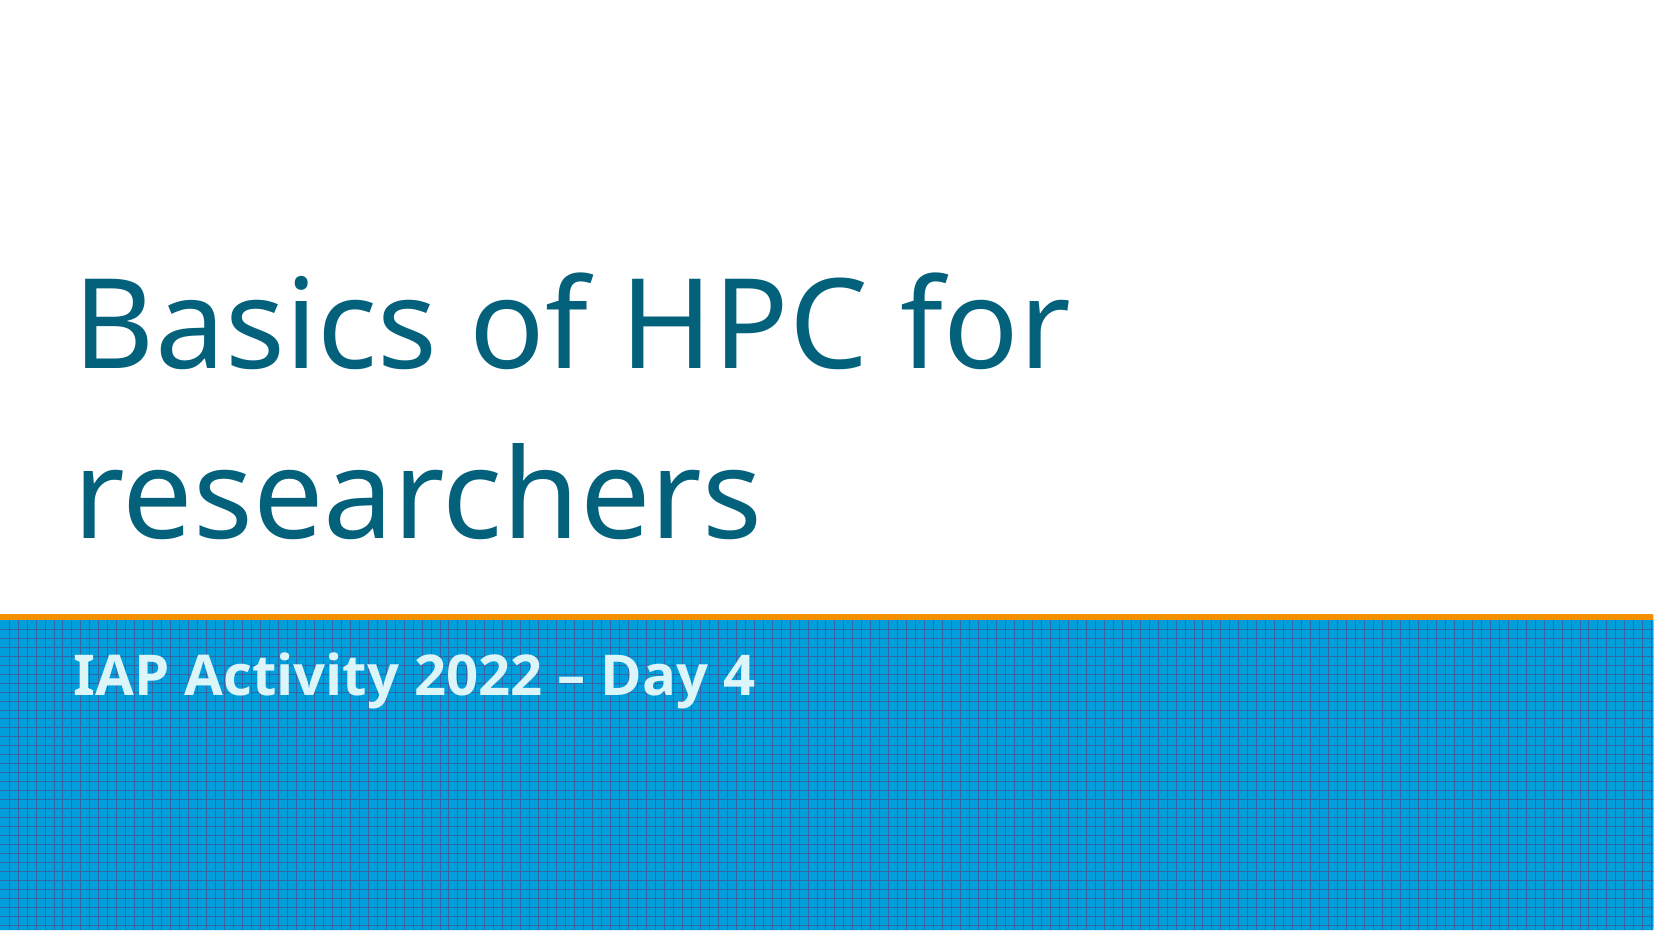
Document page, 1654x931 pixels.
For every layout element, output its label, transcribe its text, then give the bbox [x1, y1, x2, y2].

title Basics of HPC for researchers [73, 44, 1551, 576]
subtitle IAP Activity 2022 – Day 4 [73, 634, 1551, 827]
